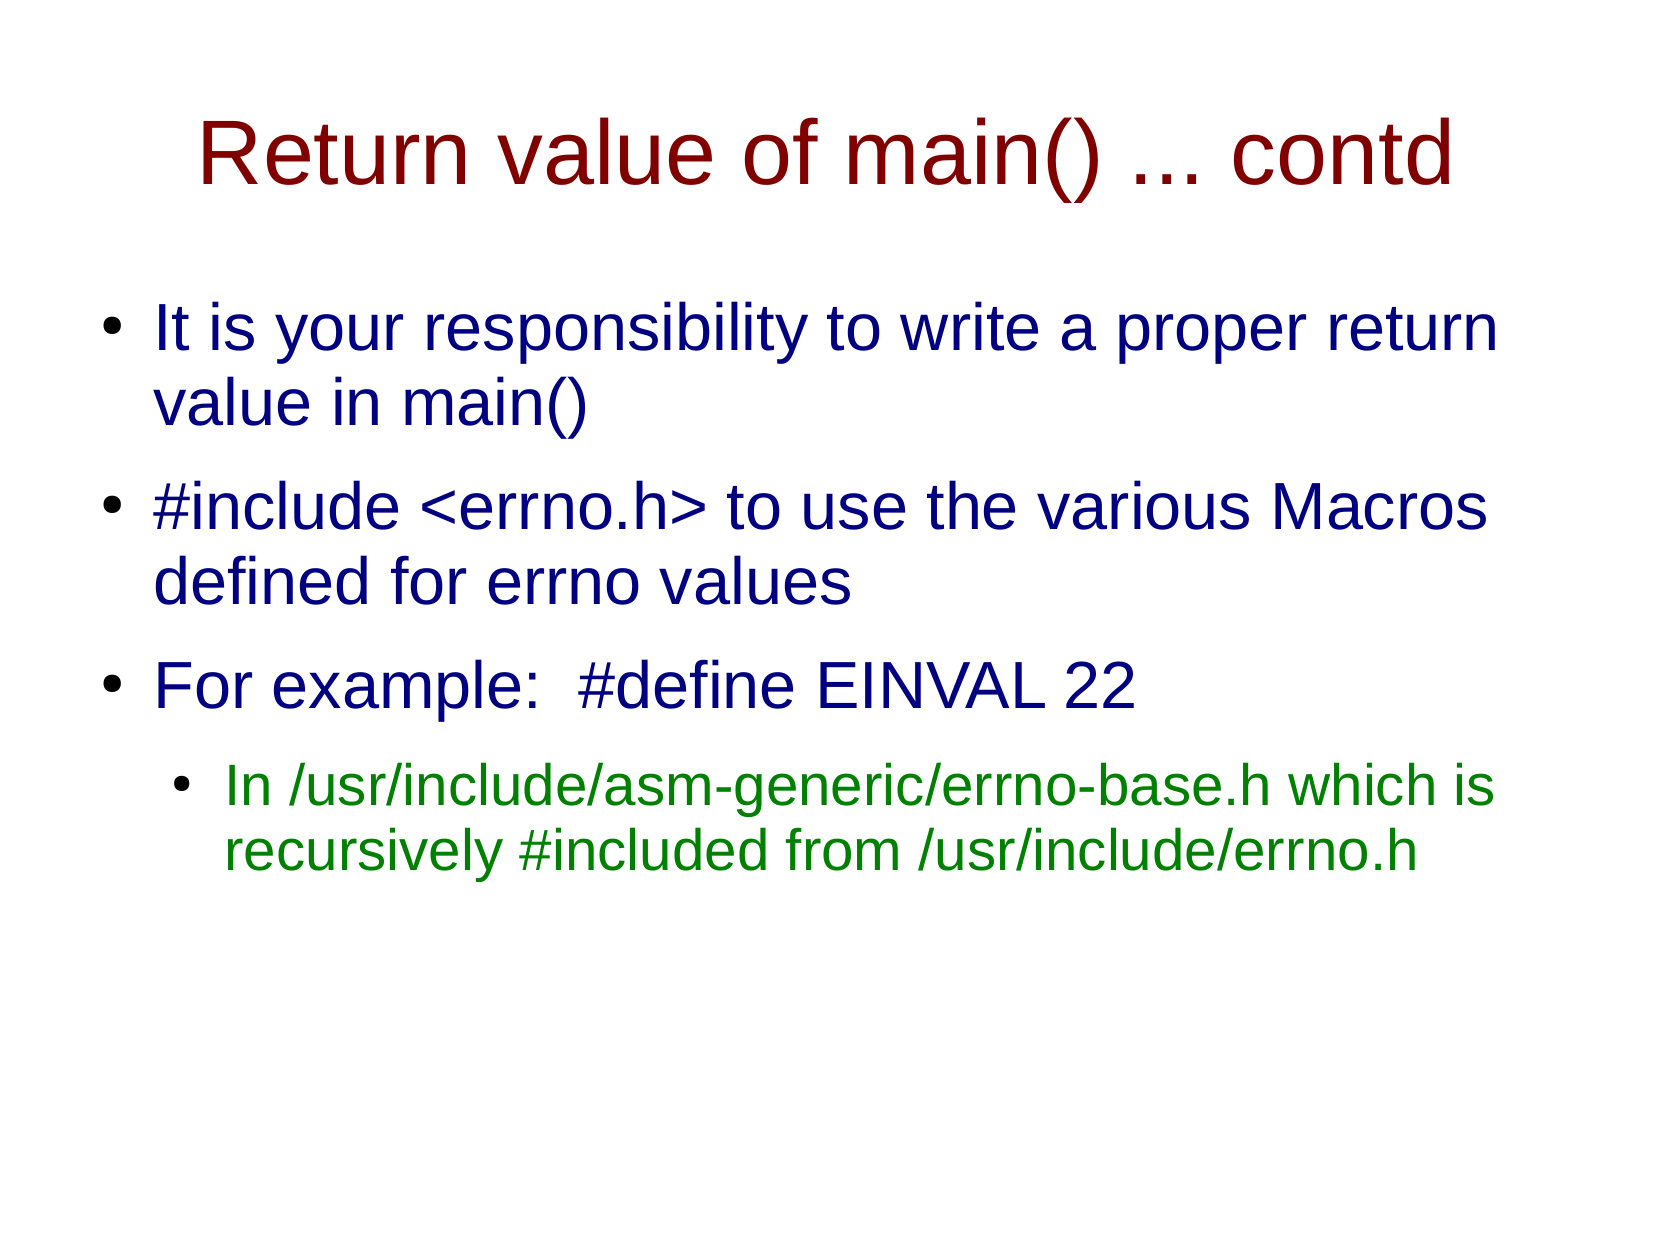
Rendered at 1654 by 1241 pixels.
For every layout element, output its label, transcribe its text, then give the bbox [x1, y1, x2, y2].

list It is your responsibility to write a proper return value in main() #include <errno.h> to use the various Macros defined for errno values For example: #define EINVAL 22 In /usr/include/asm-generic/errno-base.h which is recursively #included from /usr/include/errno.h [82, 290, 1571, 1010]
title Return value of main() ... contd [82, 49, 1571, 257]
